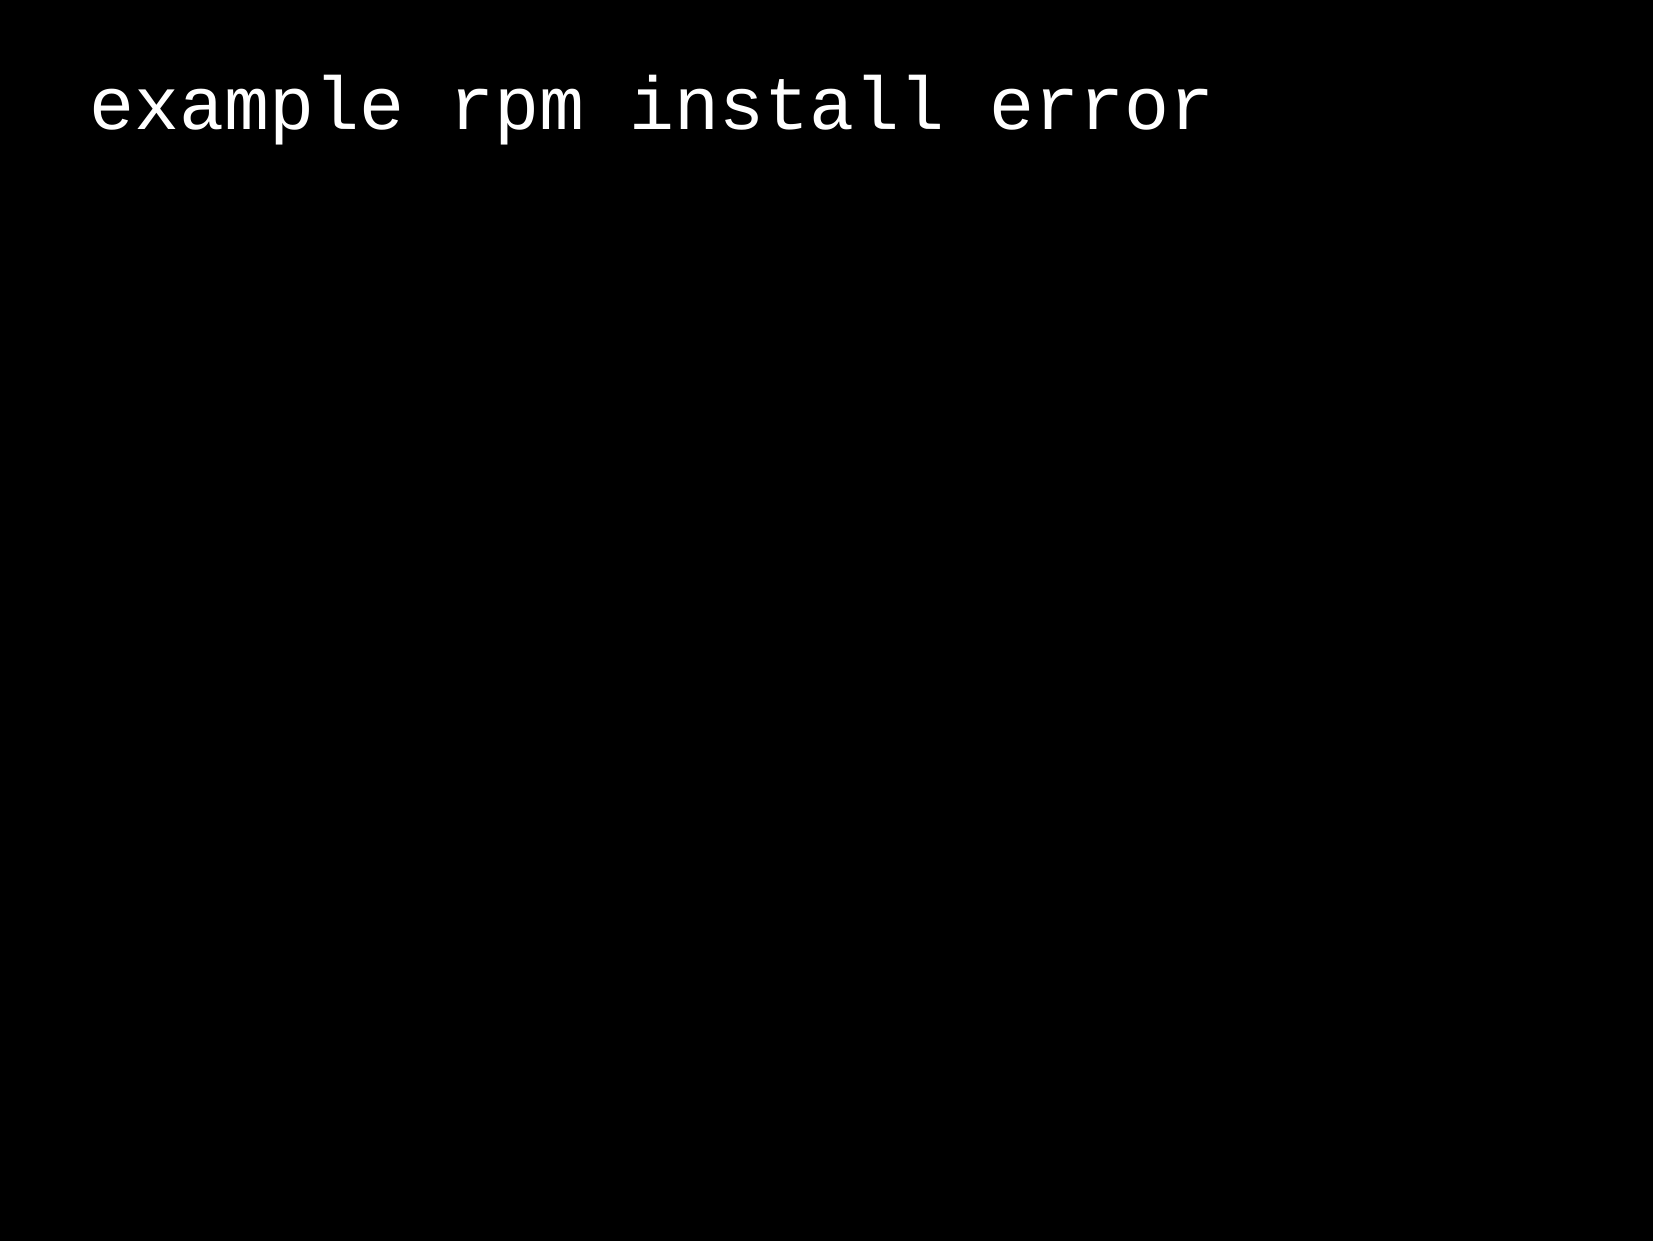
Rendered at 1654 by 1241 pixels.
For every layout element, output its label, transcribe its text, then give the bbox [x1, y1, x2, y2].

text_box example rpm install error [75, 60, 1591, 202]
